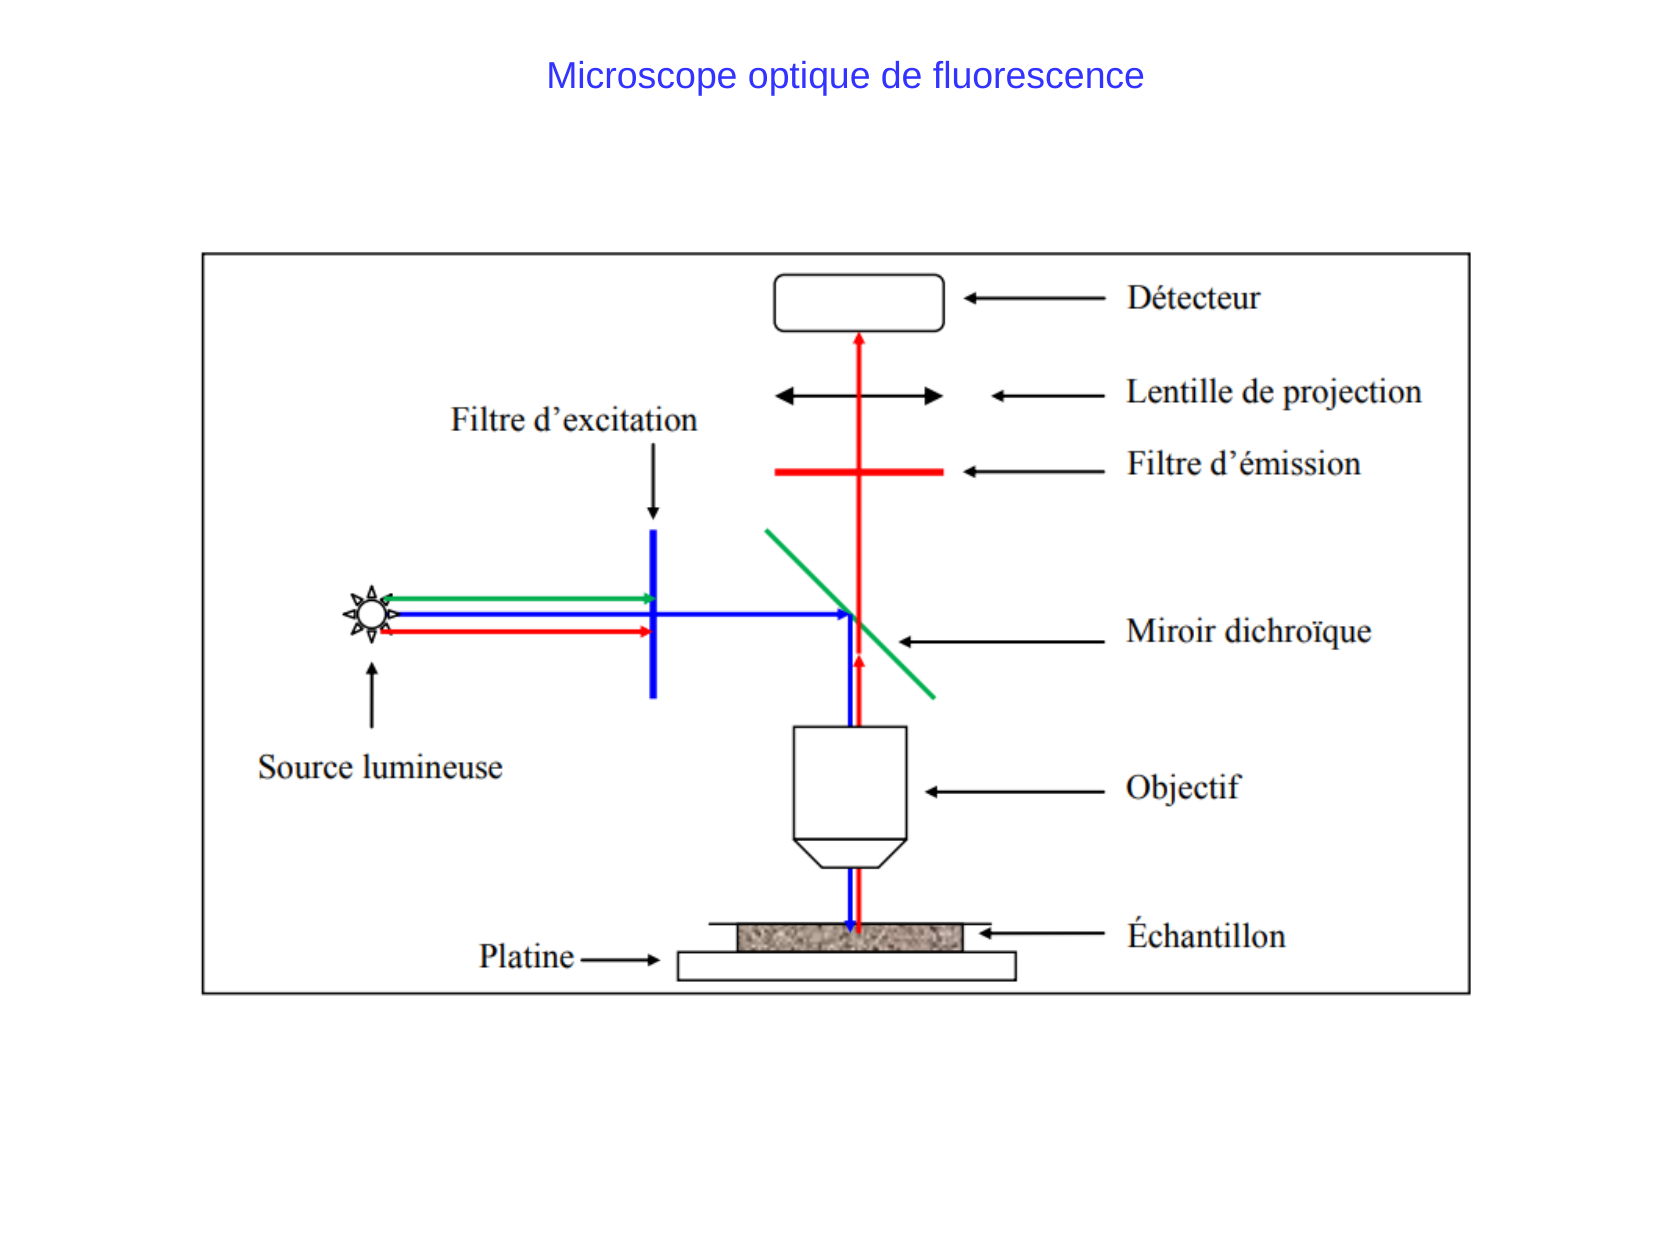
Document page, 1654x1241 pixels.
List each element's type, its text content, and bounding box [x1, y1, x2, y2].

picture [188, 240, 1485, 1010]
text_box Microscope optique de fluorescence [531, 47, 1170, 105]
